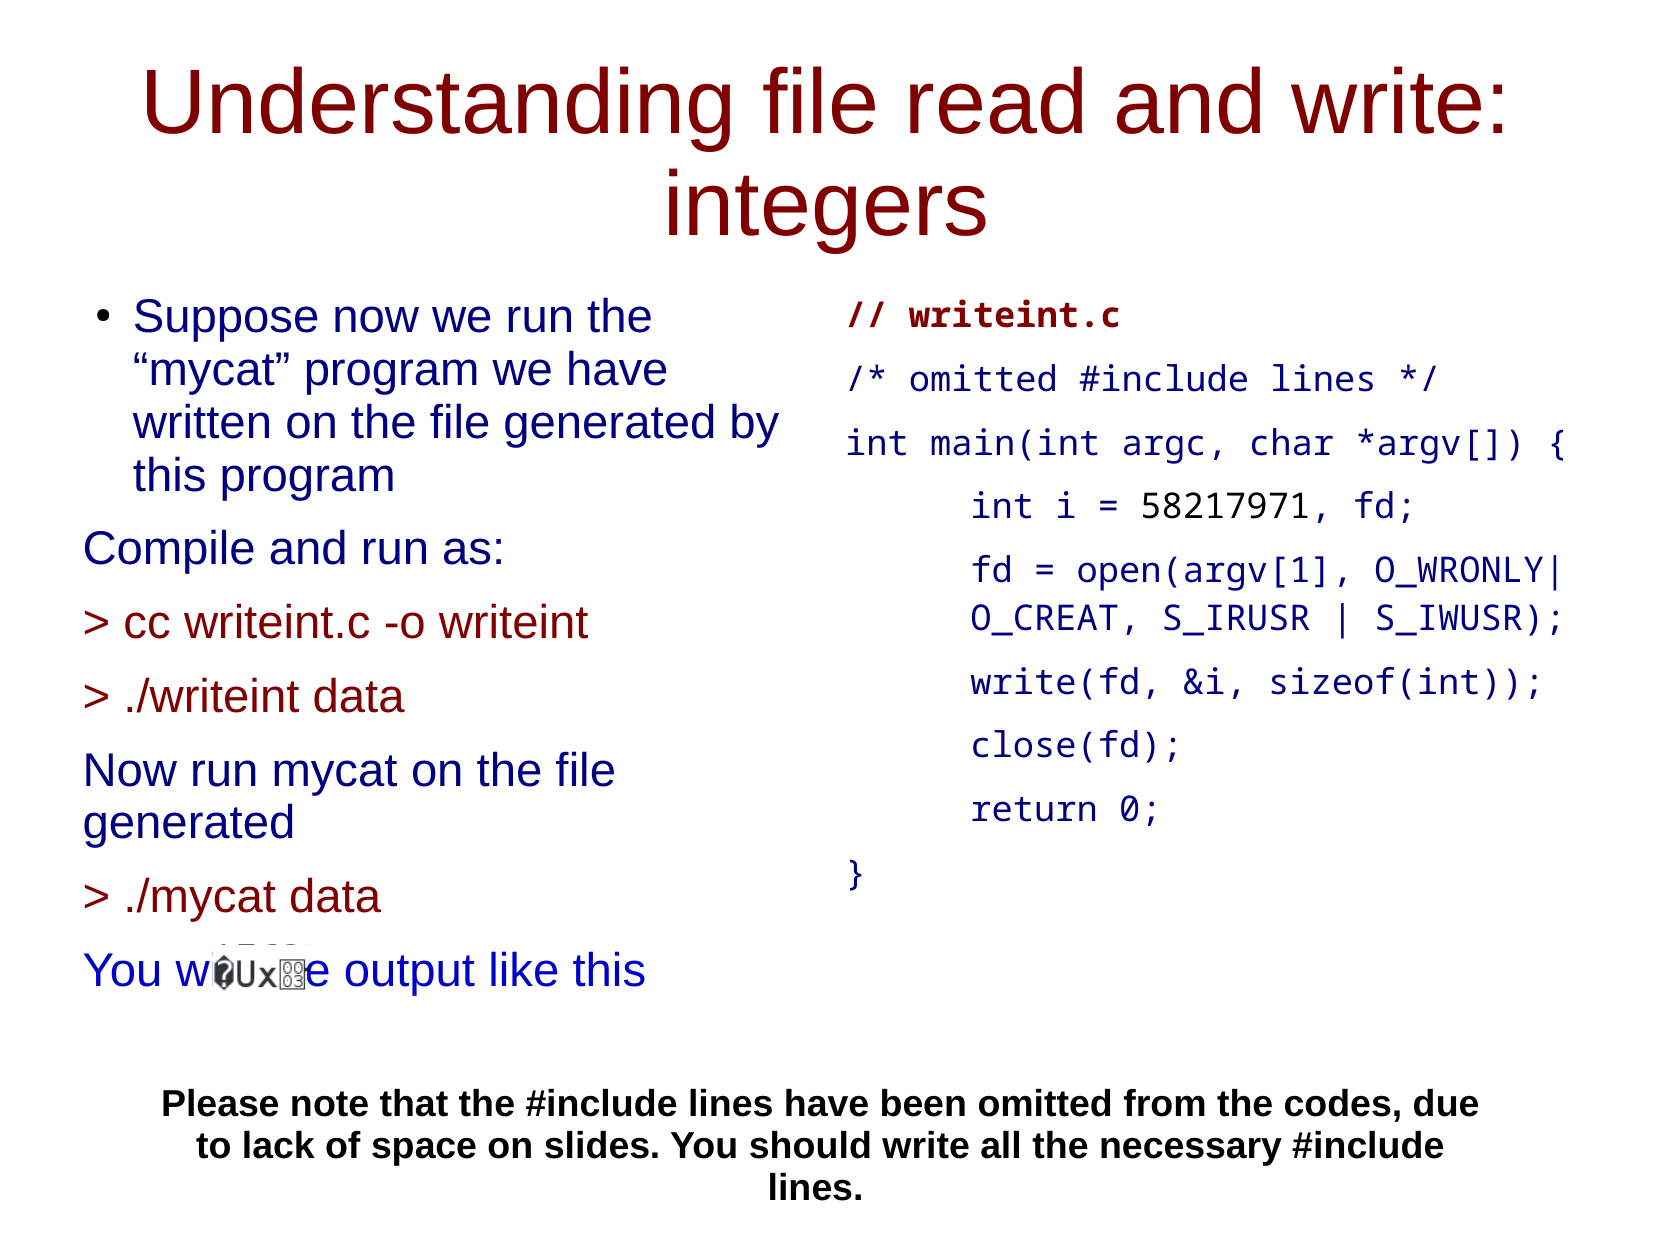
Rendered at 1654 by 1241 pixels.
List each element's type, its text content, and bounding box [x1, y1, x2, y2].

list Suppose now we run the “mycat” program we have written on the file generated by this program Compile and run as: > cc writeint.c -o writeint > ./writeint data Now run mycat on the file generated > ./mycat data You will see output like this [82, 290, 809, 1010]
list // writeint.c /* omitted #include lines */ int main(int argc, char *argv[]) { int i = 58217971, fd; fd = open(argv[1], O_WRONLY| O_CREAT, S_IRUSR | S_IWUSR); write(fd, &i, sizeof(int)); close(fd); return 0; } [845, 290, 1572, 1010]
title Understanding file read and write: integers [82, 49, 1571, 257]
picture [212, 944, 308, 1004]
text_box Please note that the #include lines have been omitted from the codes, due to lack of space on slides. You should write all the necessary #include lines. [141, 1074, 1501, 1216]
